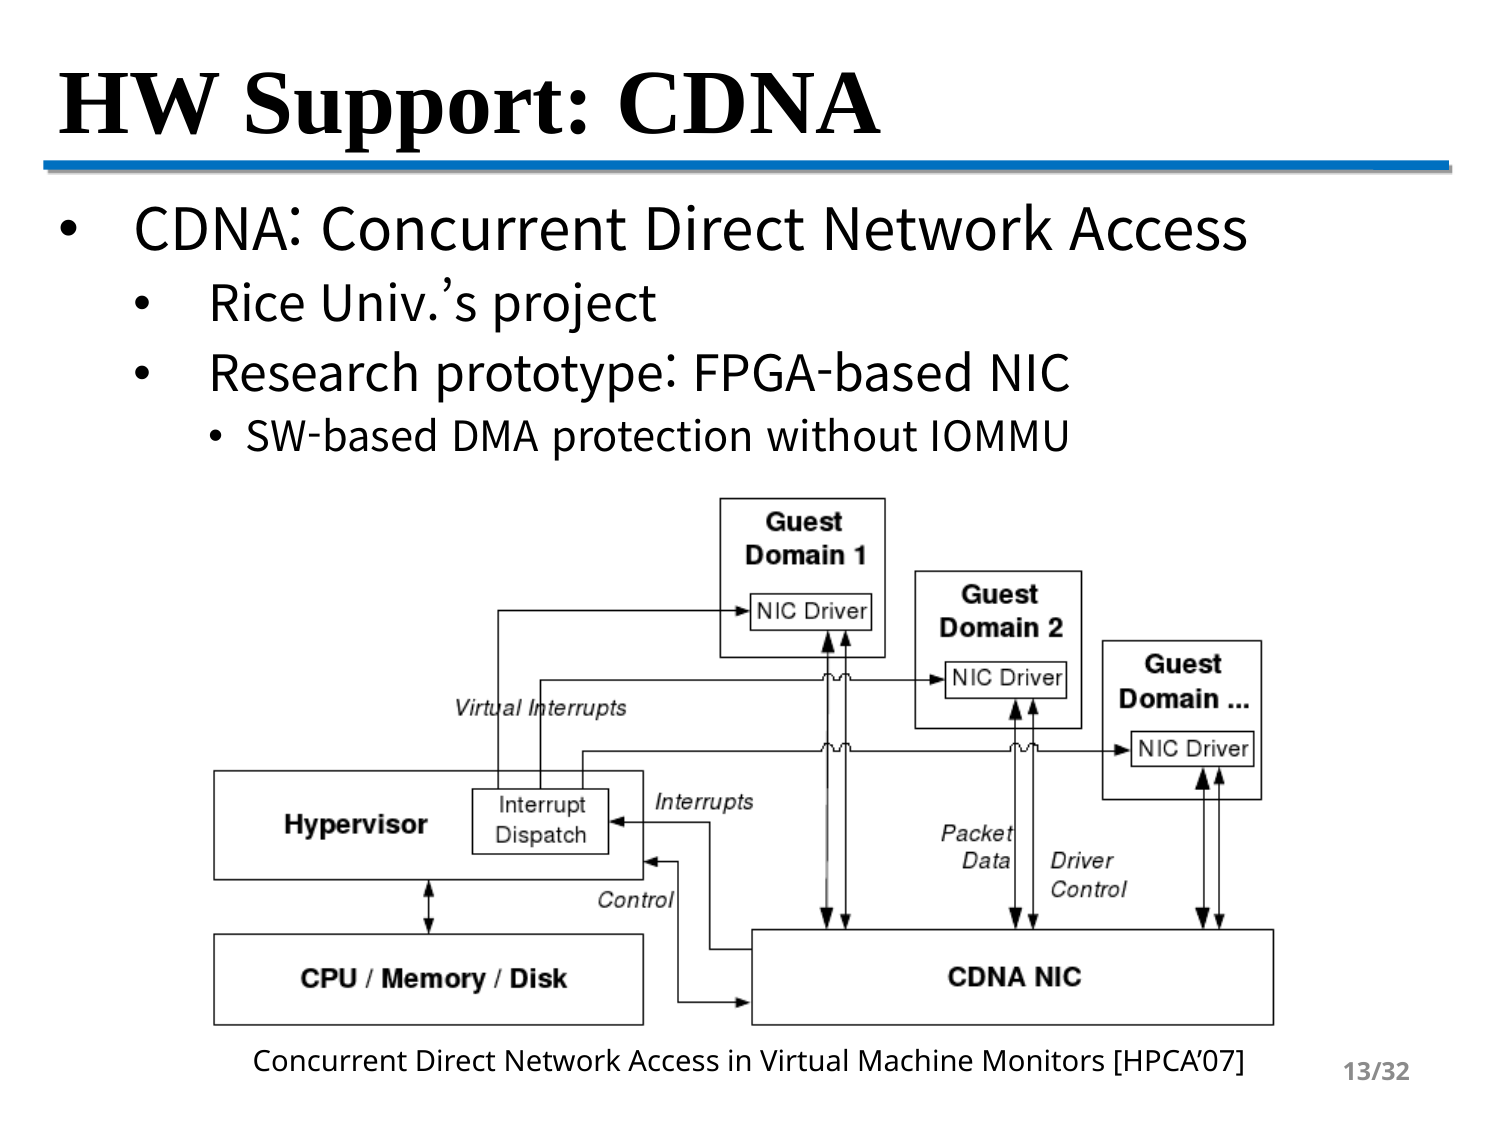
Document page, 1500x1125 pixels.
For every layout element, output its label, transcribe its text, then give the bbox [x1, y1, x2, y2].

picture [206, 486, 1282, 1035]
text_box Concurrent Direct Network Access in Virtual Machine Monitors [HPCA’07] [237, 1035, 1261, 1085]
slide_number <number>/32 [1074, 1042, 1425, 1103]
list CDNA: Concurrent Direct Network Access Rice Univ.’s project Research prototype: FPGA-based NIC SW-based DMA protection without IOMMU [43, 184, 1449, 1012]
title HW Support: CDNA [43, 21, 1449, 173]
